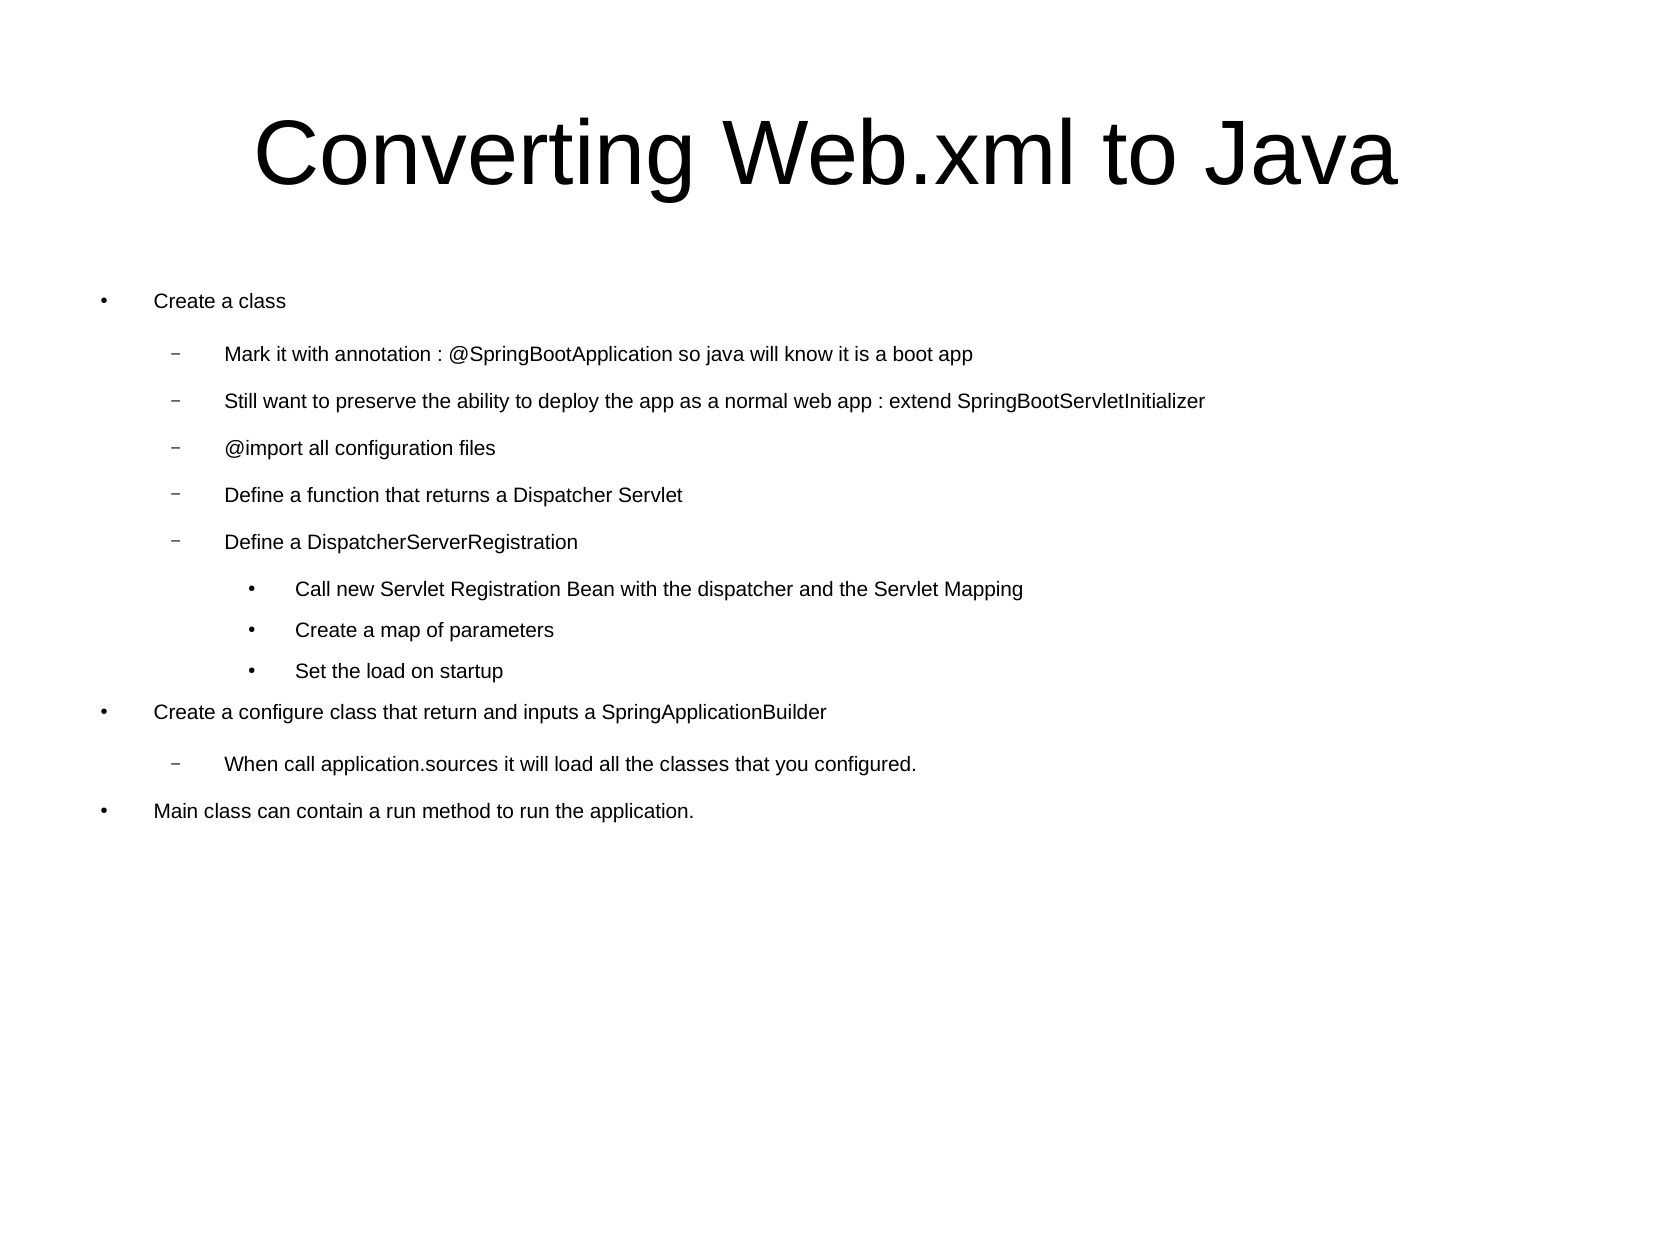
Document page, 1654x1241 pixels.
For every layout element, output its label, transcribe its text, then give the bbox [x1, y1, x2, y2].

list Create a class Mark it with annotation : @SpringBootApplication so java will know it is a boot app Still want to preserve the ability to deploy the app as a normal web app : extend SpringBootServletInitializer @import all configuration files Define a function that returns a Dispatcher Servlet Define a DispatcherServerRegistration Call new Servlet Registration Bean with the dispatcher and the Servlet Mapping Create a map of parameters Set the load on startup Create a configure class that return and inputs a SpringApplicationBuilder When call application.sources it will load all the classes that you configured. Main class can contain a run method to run the application. [82, 290, 1571, 1010]
title Converting Web.xml to Java [82, 49, 1571, 257]
